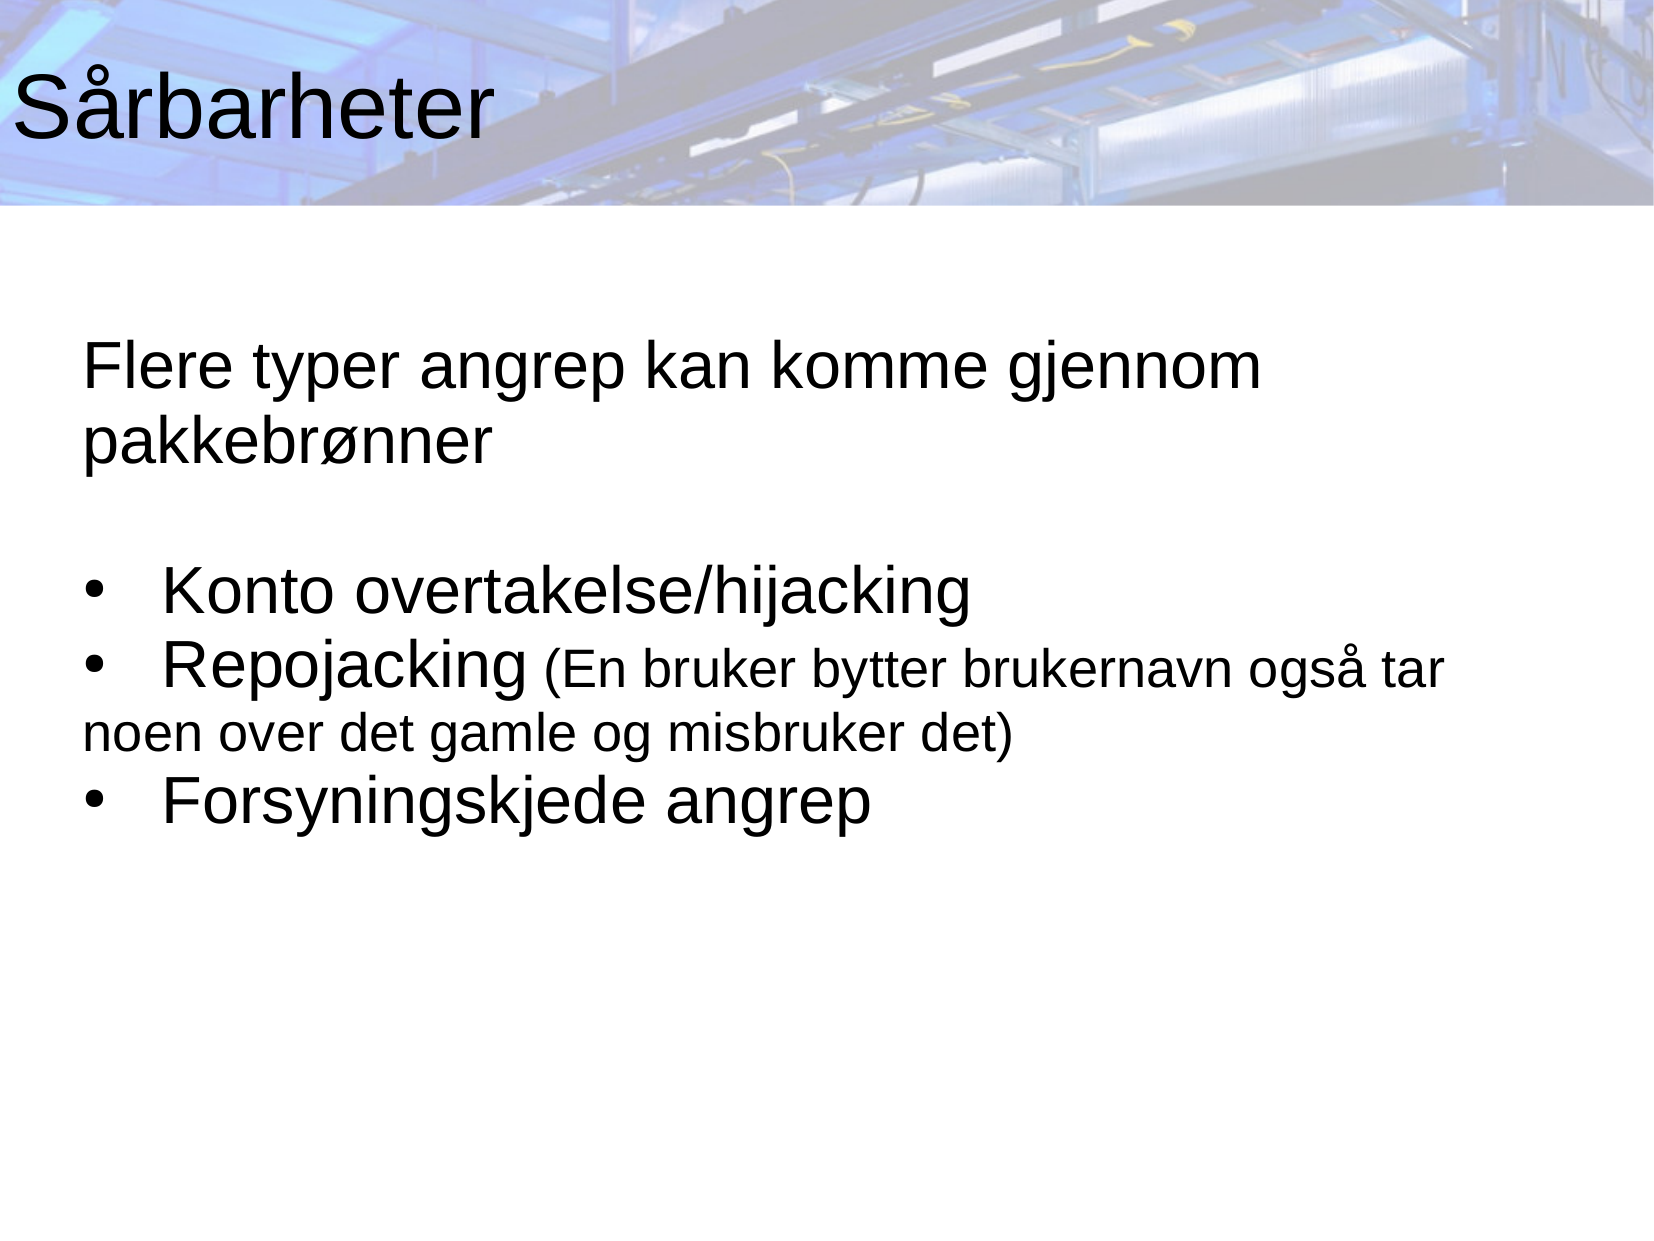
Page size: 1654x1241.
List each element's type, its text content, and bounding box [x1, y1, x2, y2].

picture [0, 0, 1654, 1241]
title Sårbarheter [11, 2, 1501, 211]
subtitle Flere typer angrep kan komme gjennom pakkebrønner Konto overtakelse/hijacking Repojacking (En bruker bytter brukernavn også tar noen over det gamle og misbruker det) Forsyningskjede angrep [82, 252, 1538, 1048]
